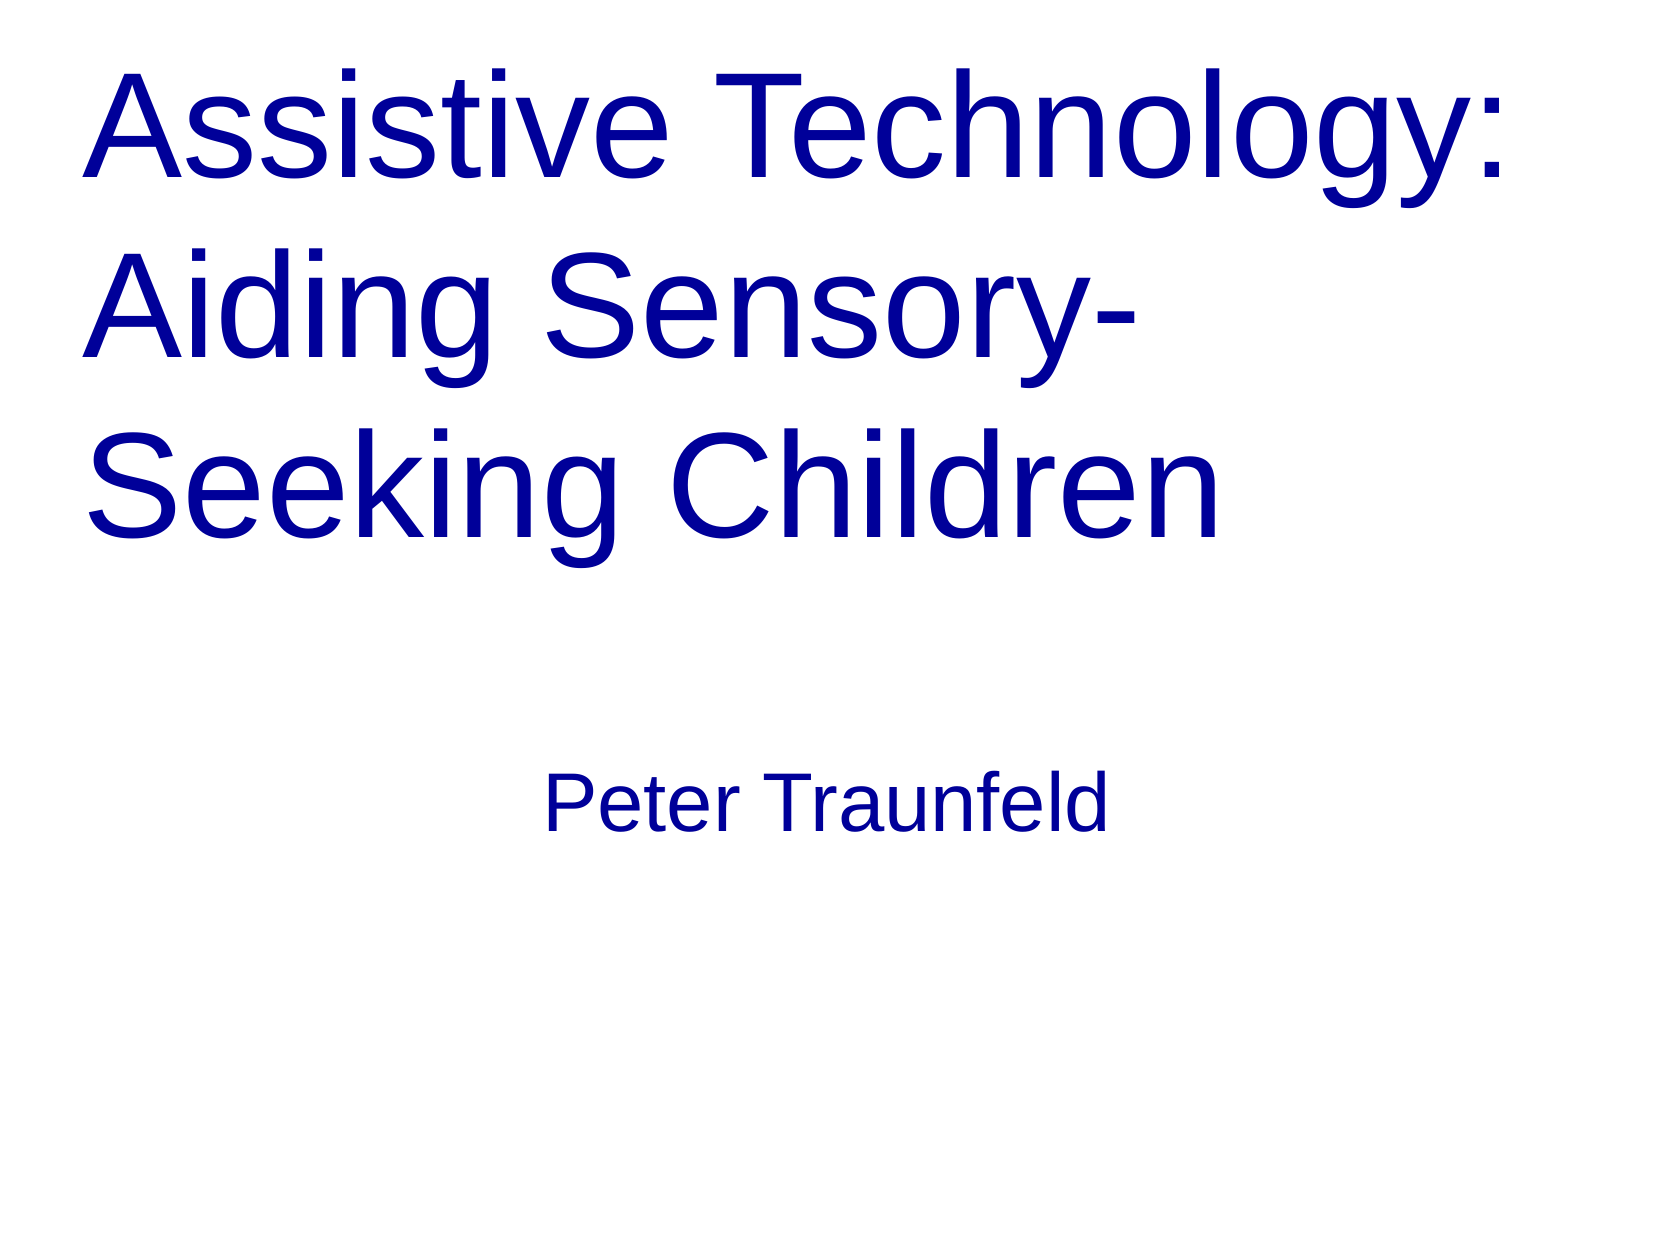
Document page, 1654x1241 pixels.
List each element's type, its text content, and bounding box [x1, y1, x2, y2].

text_box Assistive Technology: Aiding Sensory-Seeking Children Peter Traunfeld [113, 265, 151, 316]
text_box Assistive Technology: Aiding Sensory-Seeking Children Peter Traunfeld [82, 55, 1571, 821]
text_box Assistive Technology: Aiding Sensory-Seeking Children Peter Traunfeld [113, 85, 151, 136]
